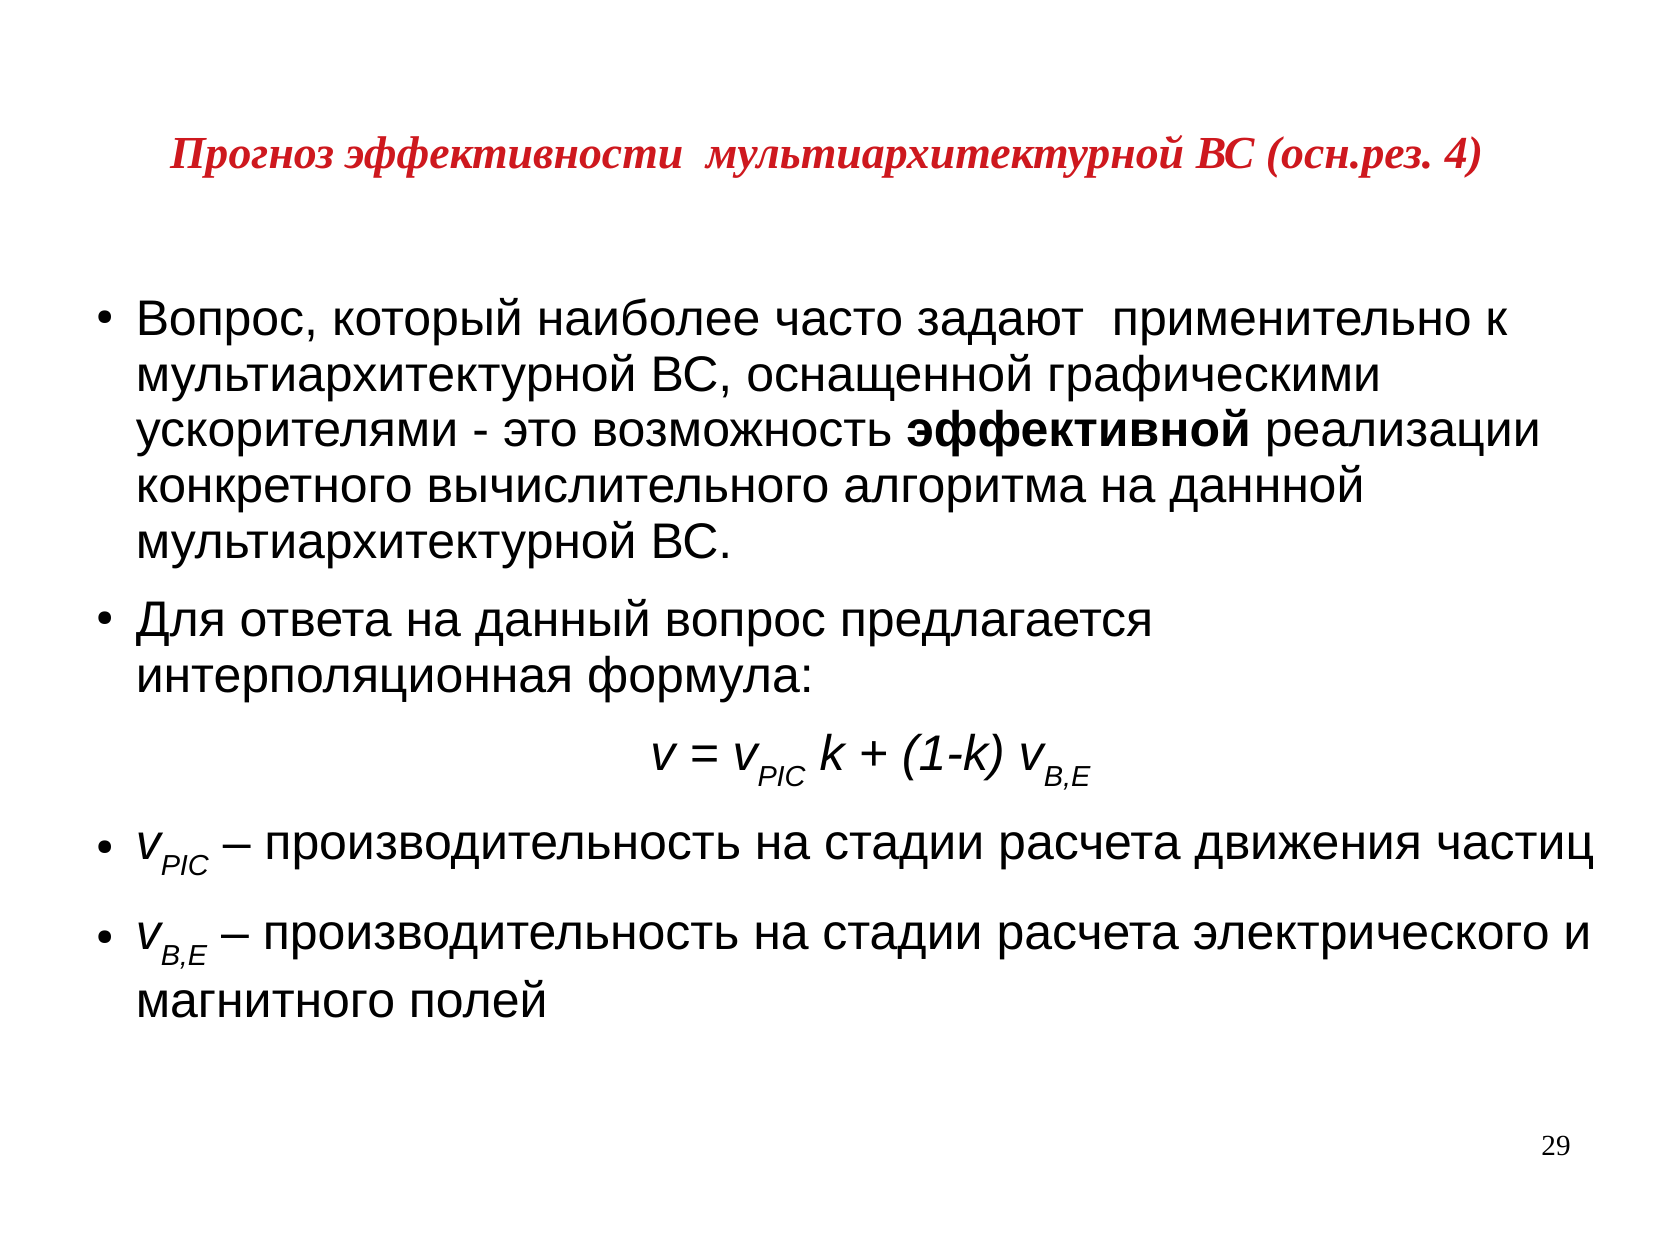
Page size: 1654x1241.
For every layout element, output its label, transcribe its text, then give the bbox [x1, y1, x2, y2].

list Вопрос, который наиболее часто задают применительно к мультиархитектурной ВС, оснащенной графическими ускорителями - это возможность эффективной реализации конкретного вычислительного алгоритма на даннной мультиархитектурной ВС. Для ответа на данный вопрос предлагается интерполяционная формула: v = vPIC k + (1-k) vB,E vPIC – производительность на стадии расчета движения частиц vB,E – производительность на стадии расчета электрического и магнитного полей [82, 290, 1606, 1111]
title Прогноз эффективности мультиархитектурной ВС (осн.рез. 4) [82, 49, 1571, 257]
